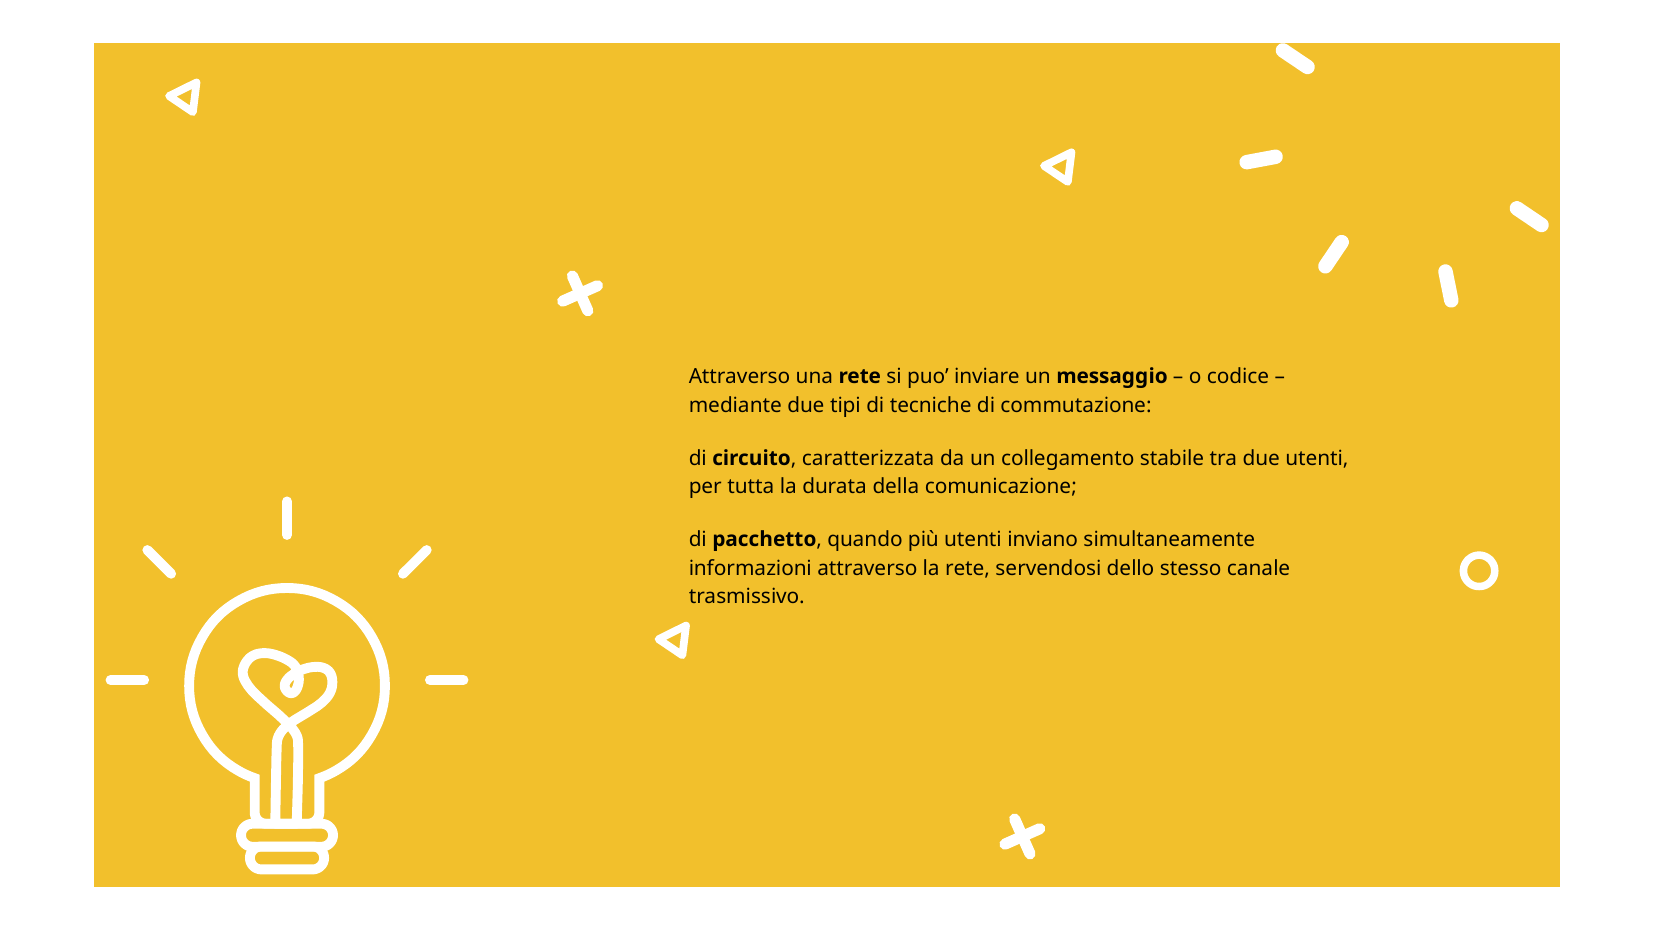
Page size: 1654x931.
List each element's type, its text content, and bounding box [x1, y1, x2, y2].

text_box Attraverso una rete si puo’ inviare un messaggio – o codice – mediante due tipi di tecniche di commutazione: di circuito, caratterizzata da un collegamento stabile tra due utenti, per tutta la durata della comunicazione; di pacchetto, quando più utenti inviano simultaneamente informazioni attraverso la rete, servendosi dello stesso canale trasmissivo. [688, 377, 1349, 647]
